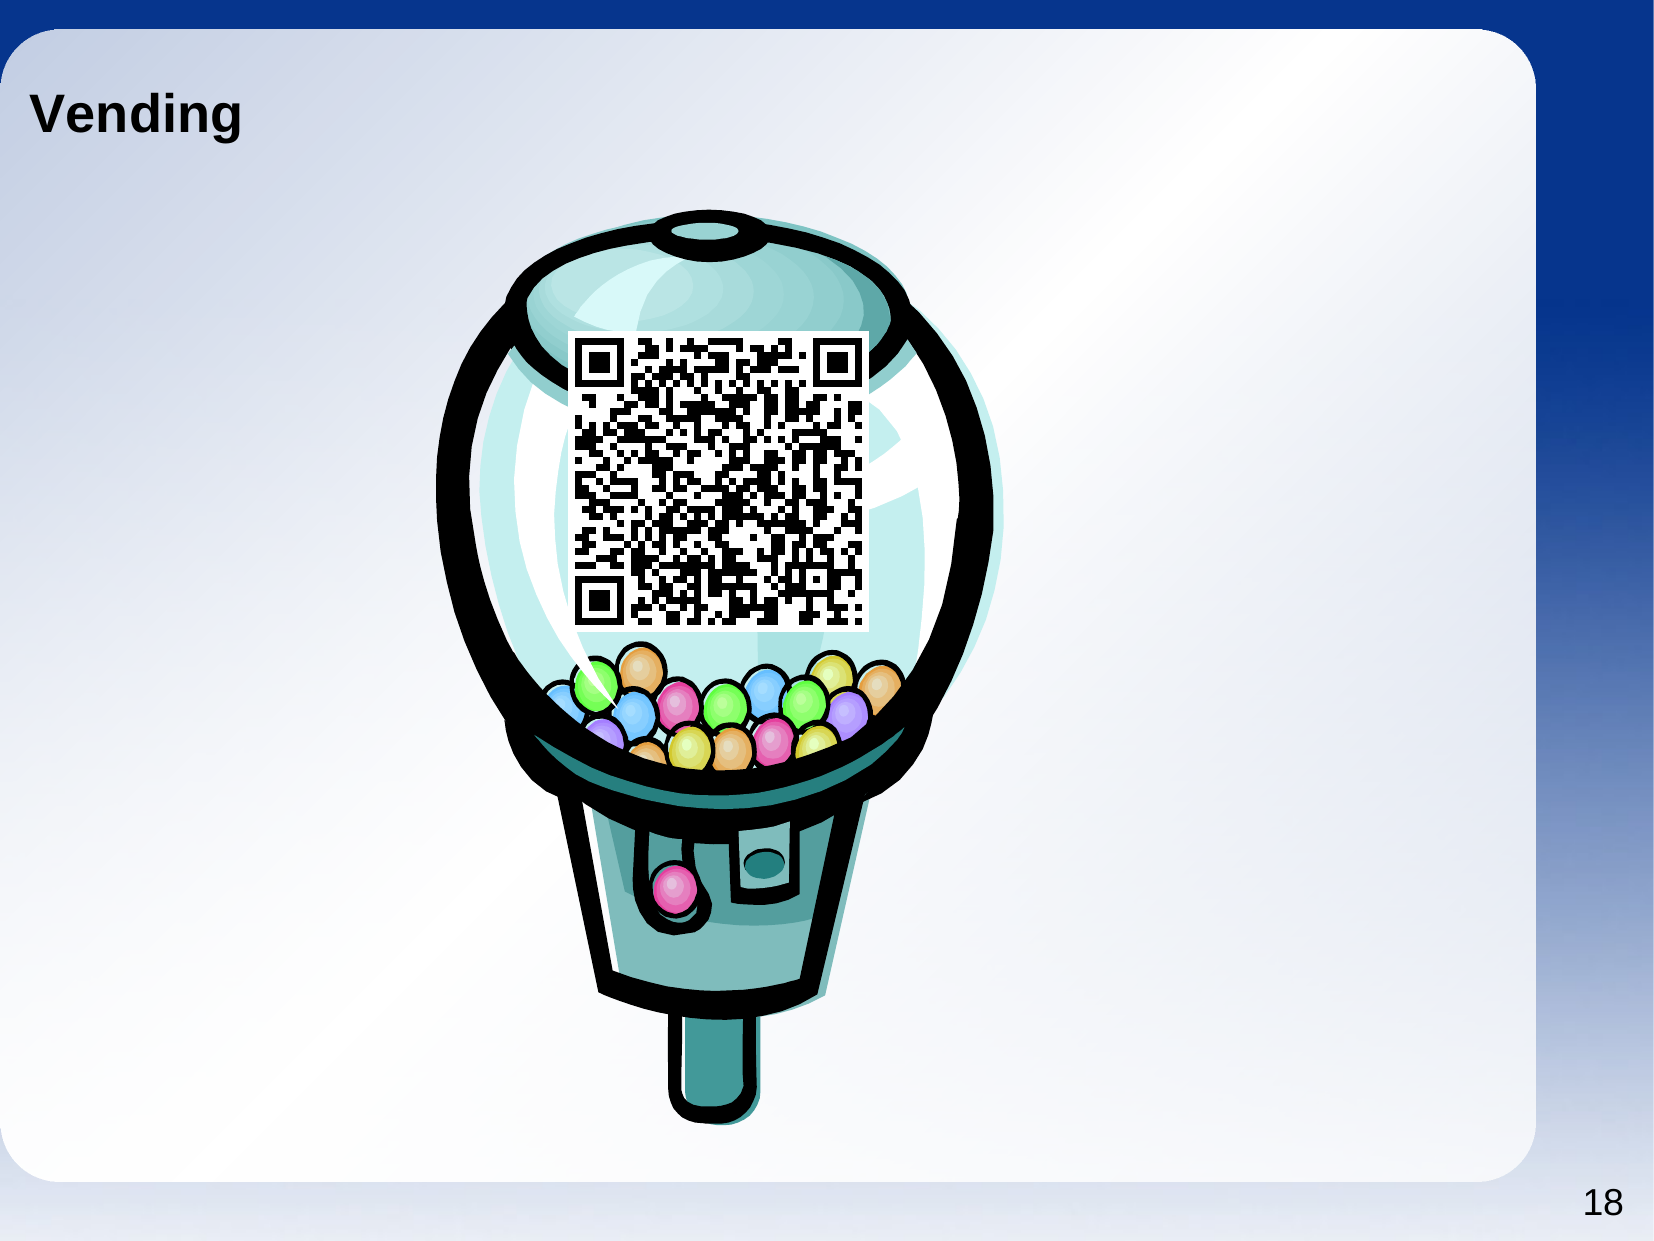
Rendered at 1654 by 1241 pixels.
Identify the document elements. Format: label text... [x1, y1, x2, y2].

picture [427, 209, 1088, 1126]
picture [0, 0, 1654, 1241]
title Vending [29, 49, 1506, 178]
